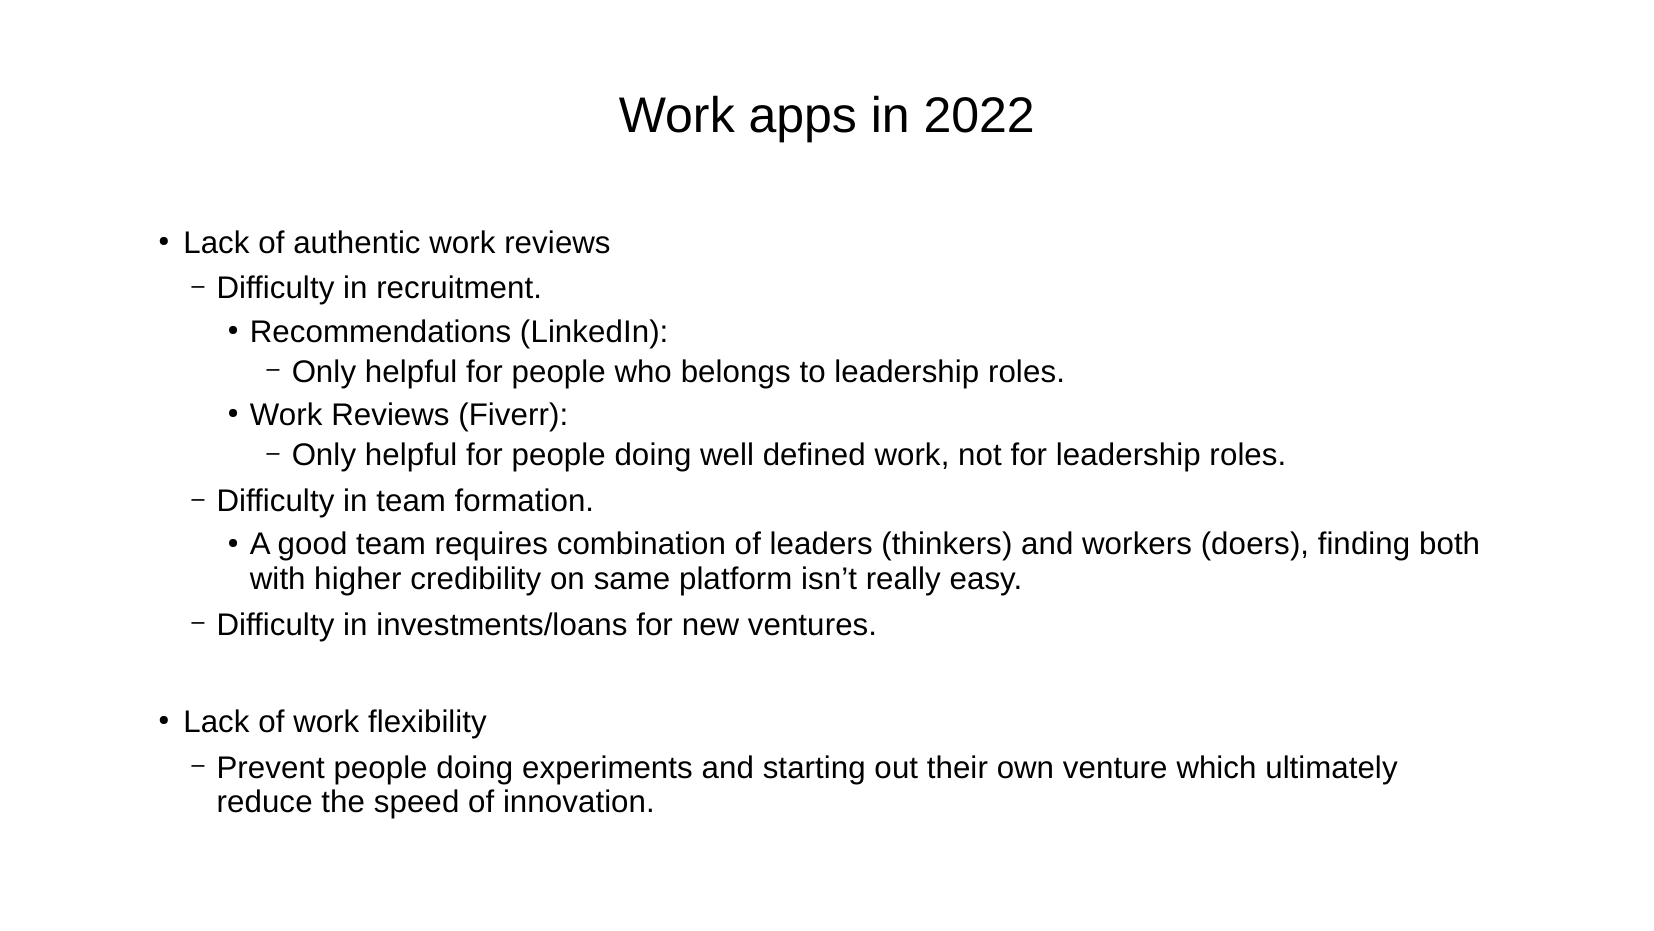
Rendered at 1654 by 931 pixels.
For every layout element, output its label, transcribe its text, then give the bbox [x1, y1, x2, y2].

title Work apps in 2022 [82, 37, 1571, 193]
list Lack of authentic work reviews Difficulty in recruitment. Recommendations (LinkedIn): Only helpful for people who belongs to leadership roles. Work Reviews (Fiverr): Only helpful for people doing well defined work, not for leadership roles. Difficulty in team formation. A good team requires combination of leaders (thinkers) and workers (doers), finding both with higher credibility on same platform isn’t really easy. Difficulty in investments/loans for new ventures. Lack of work flexibility Prevent people doing experiments and starting out their own venture which ultimately reduce the speed of innovation. [150, 225, 1501, 826]
